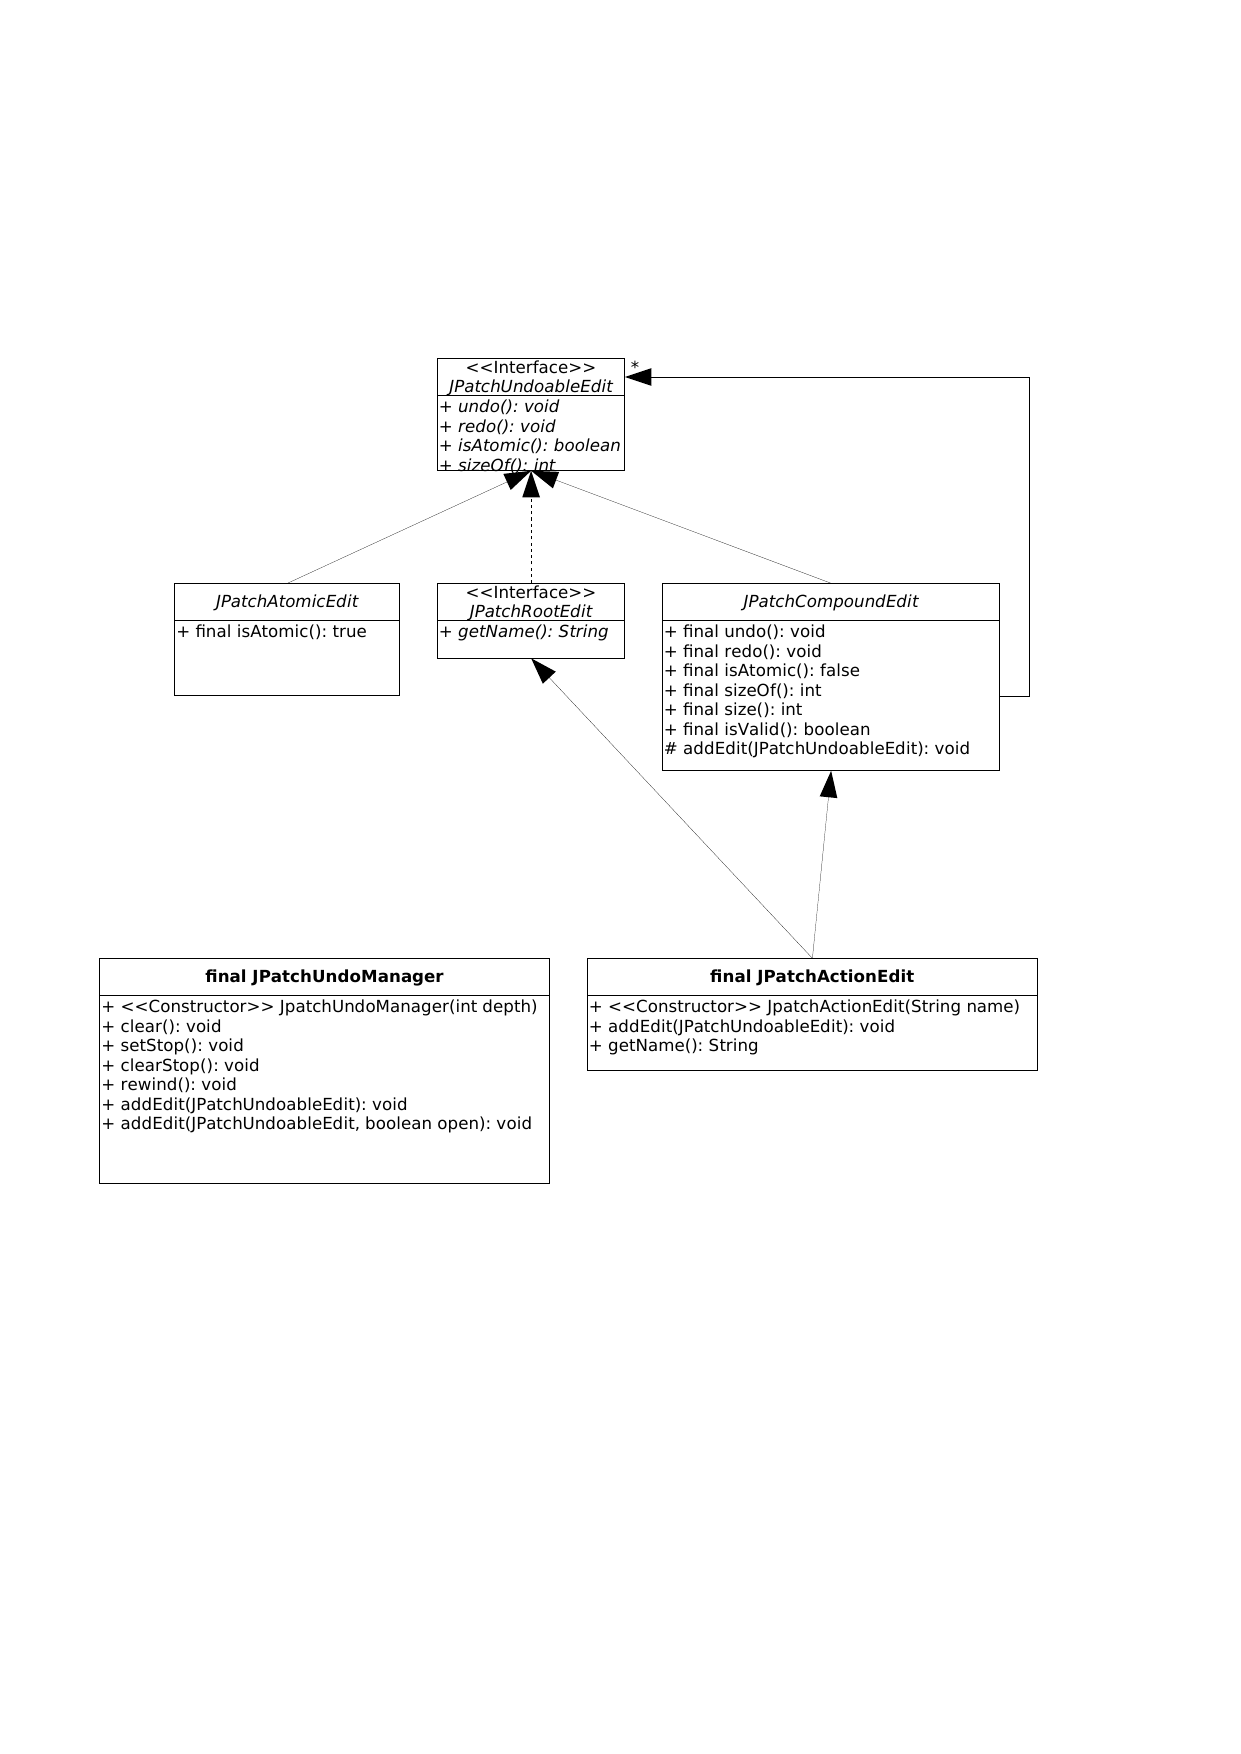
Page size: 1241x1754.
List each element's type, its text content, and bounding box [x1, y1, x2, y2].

text_box final JPatchUndoManager [99, 958, 550, 995]
text_box final JPatchActionEdit [587, 958, 1038, 995]
text_box JPatchAtomicEdit [174, 583, 400, 620]
text_box <<Interface>> JPatchRootEdit [437, 583, 625, 620]
text_box <<Interface>> JPatchUndoableEdit [437, 358, 625, 395]
text_box * [630, 358, 663, 378]
text_box + <<Constructor>> JpatchUndoManager(int depth) + clear(): void + setStop(): void + clearStop(): void + rewind(): void + addEdit(JPatchUndoableEdit): void + addEdit(JPatchUndoableEdit, boolean open): void [99, 995, 550, 1184]
text_box JPatchCompoundEdit [662, 583, 1000, 620]
text_box + final isAtomic(): true [174, 620, 400, 696]
text_box + final undo(): void + final redo(): void + final isAtomic(): false + final sizeOf(): int + final size(): int + final isValid(): boolean # addEdit(JPatchUndoableEdit): void [662, 620, 1000, 771]
text_box + getName(): String [437, 620, 625, 659]
text_box + <<Constructor>> JpatchActionEdit(String name) + addEdit(JPatchUndoableEdit): void + getName(): String [587, 995, 1038, 1071]
text_box + undo(): void + redo(): void + isAtomic(): boolean + sizeOf(): int [437, 395, 625, 471]
